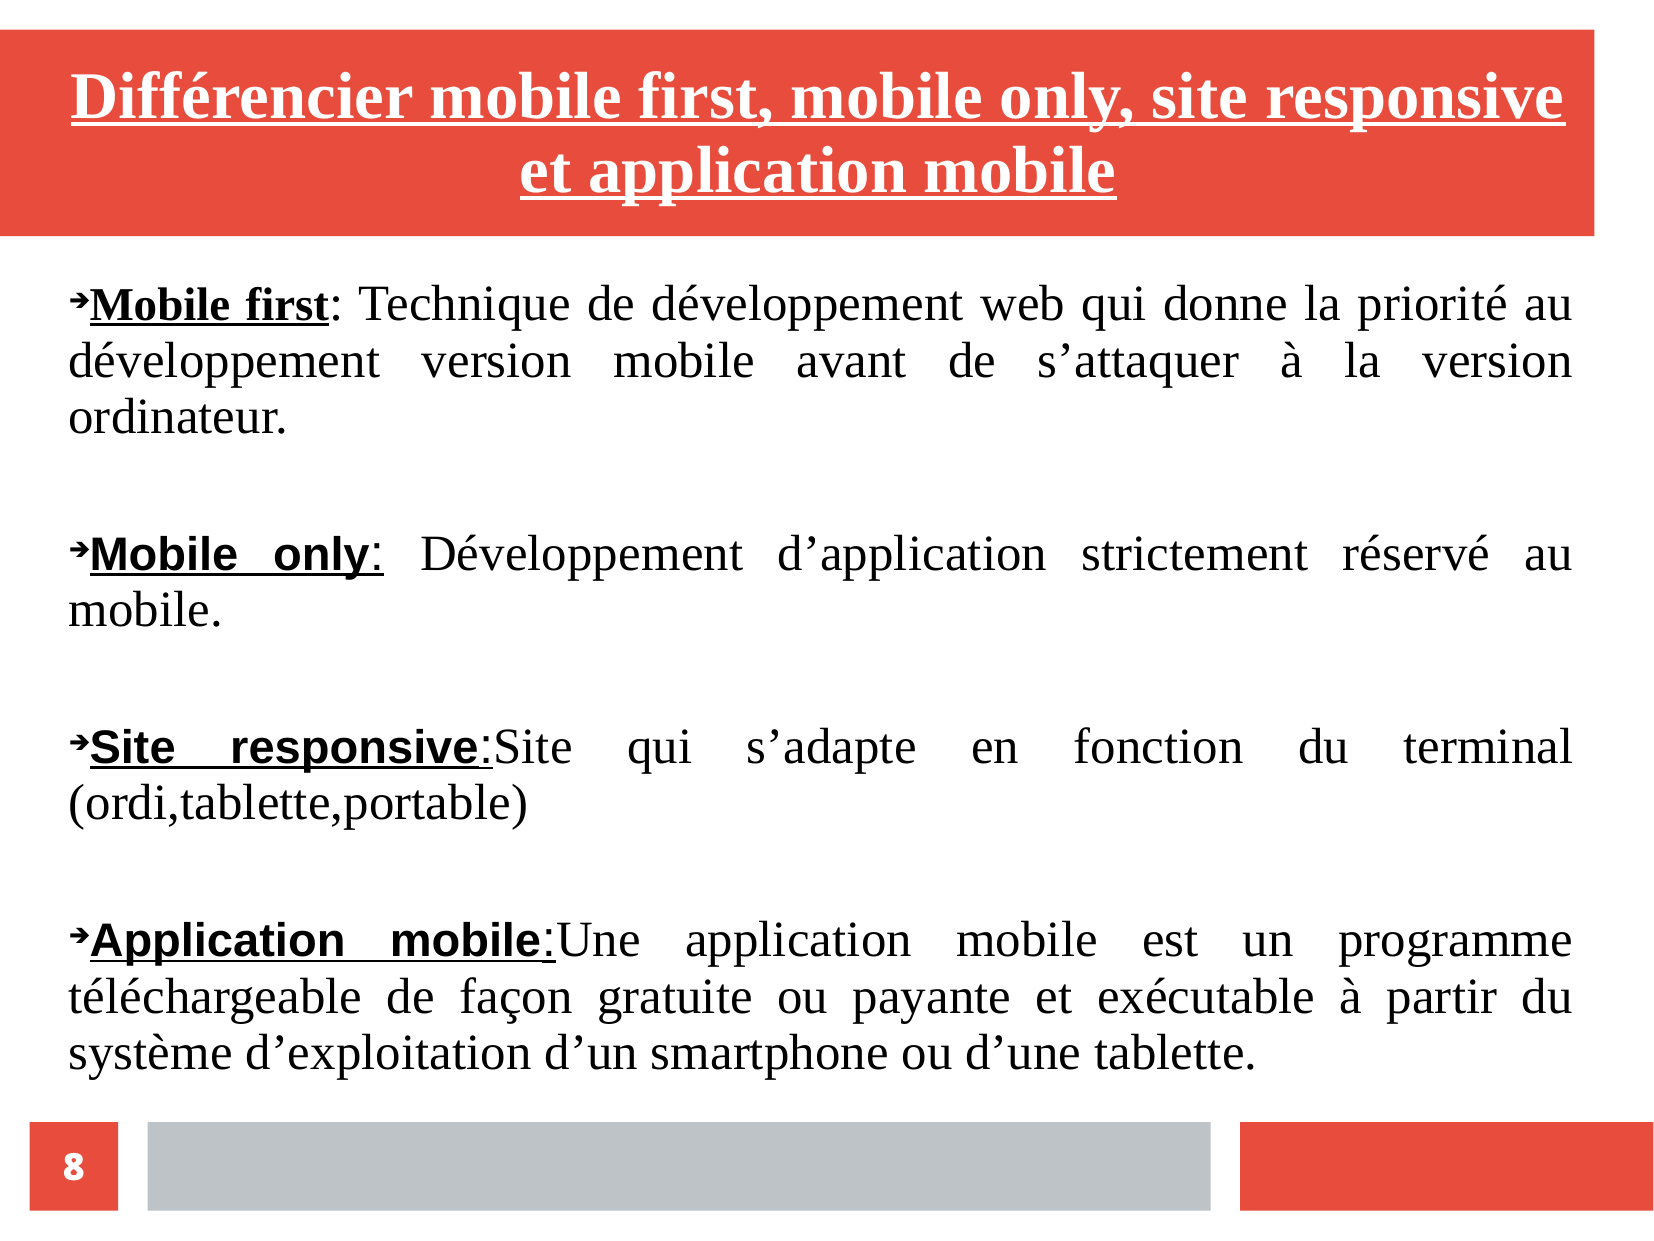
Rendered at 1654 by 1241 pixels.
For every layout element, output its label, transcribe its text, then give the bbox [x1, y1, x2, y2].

list Mobile first: Technique de développement web qui donne la priorité au développement version mobile avant de s’attaquer à la version ordinateur. Mobile only: Développement d’application strictement réservé au mobile. Site responsive:Site qui s’adapte en fonction du terminal (ordi,tablette,portable) Application mobile:Une application mobile est un programme téléchargeable de façon gratuite ou payante et exécutable à partir du système d’exploitation d’un smartphone ou d’une tablette. [68, 275, 1575, 1085]
title Différencier mobile first, mobile only, site responsive et application mobile [35, 59, 1571, 207]
